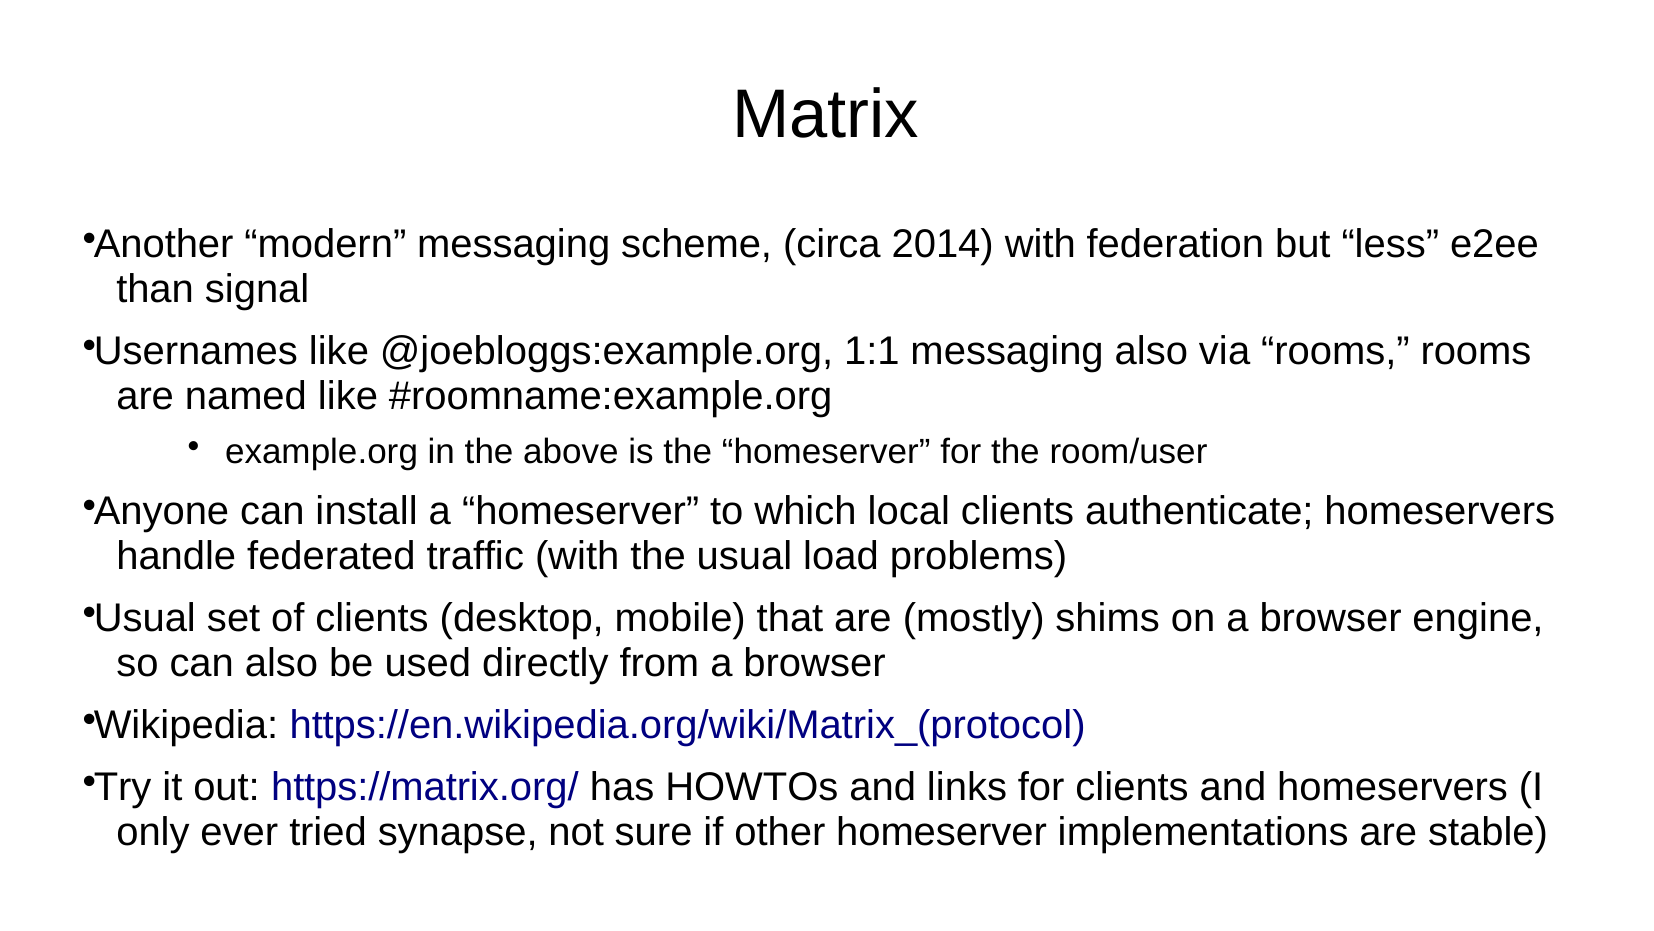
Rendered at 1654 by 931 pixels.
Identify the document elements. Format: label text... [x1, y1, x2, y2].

title Matrix [82, 37, 1569, 192]
list Another “modern” messaging scheme, (circa 2014) with federation but “less” e2ee than signal Usernames like @joebloggs:example.org, 1:1 messaging also via “rooms,” rooms are named like #roomname:example.org example.org in the above is the “homeserver” for the room/user Anyone can install a “homeserver” to which local clients authenticate; homeservers handle federated traffic (with the usual load problems) Usual set of clients (desktop, mobile) that are (mostly) shims on a browser engine, so can also be used directly from a browser Wikipedia: https://en.wikipedia.org/wiki/Matrix_(protocol) Try it out: https://matrix.org/ has HOWTOs and links for clients and homeservers (I only ever tried synapse, not sure if other homeserver implementations are stable) [82, 217, 1569, 865]
